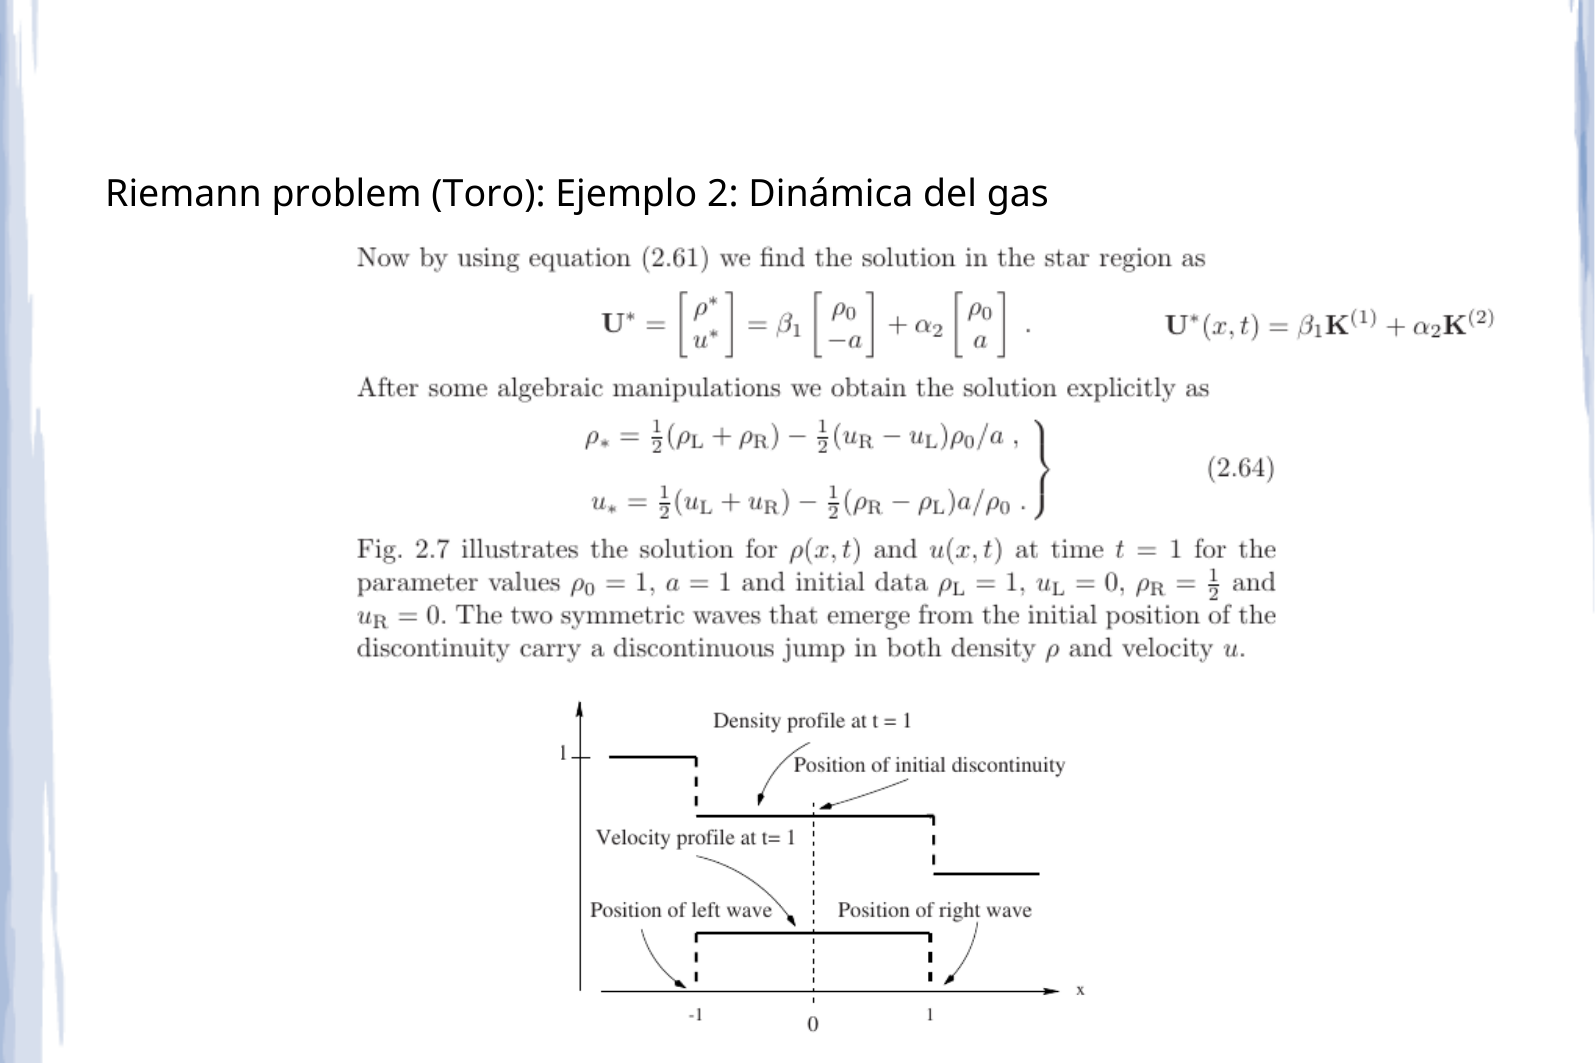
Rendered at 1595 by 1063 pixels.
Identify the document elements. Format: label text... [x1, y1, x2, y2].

picture [0, 0, 1595, 1063]
list Riemann problem (Toro): Ejemplo 2: Dinámica del gas [105, 166, 1506, 237]
